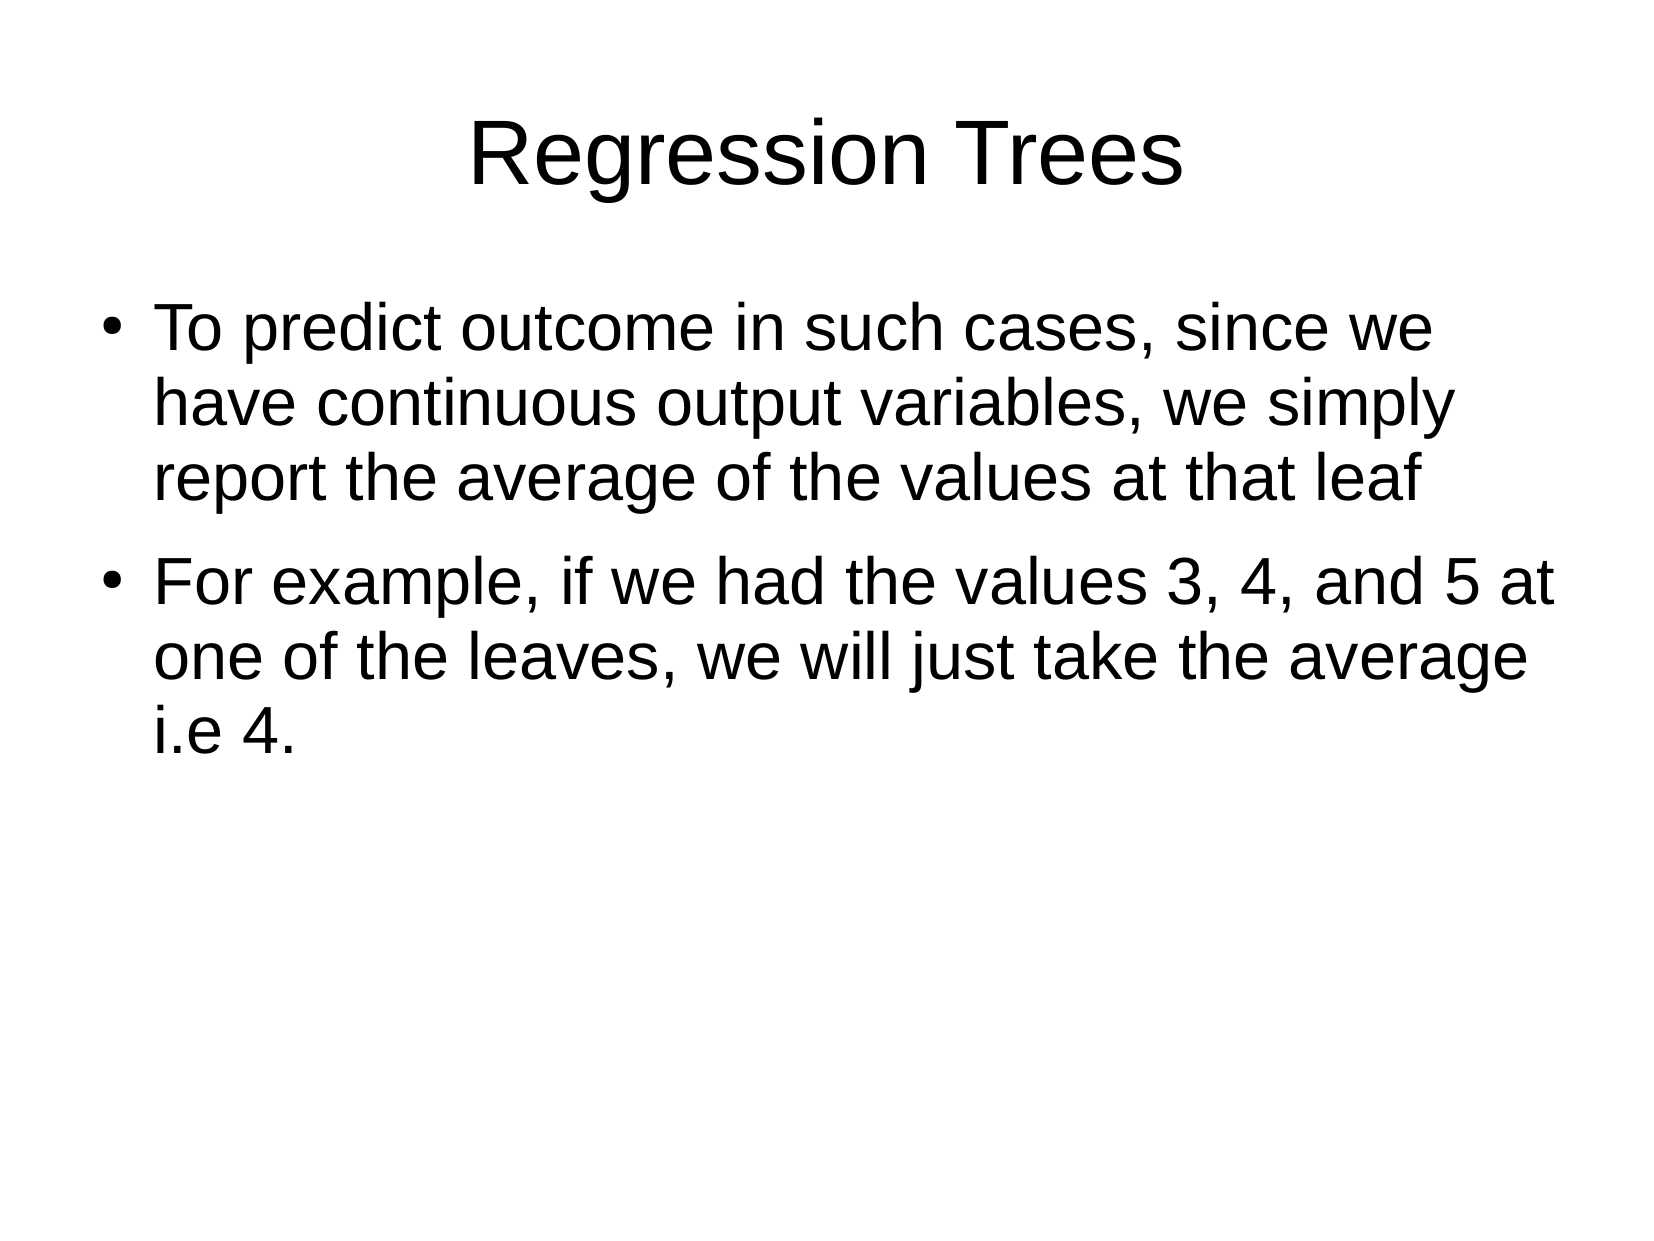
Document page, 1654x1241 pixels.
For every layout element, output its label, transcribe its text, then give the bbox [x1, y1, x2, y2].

title Regression Trees [82, 49, 1571, 257]
list To predict outcome in such cases, since we have continuous output variables, we simply report the average of the values at that leaf For example, if we had the values 3, 4, and 5 at one of the leaves, we will just take the average i.e 4. [82, 290, 1571, 1010]
